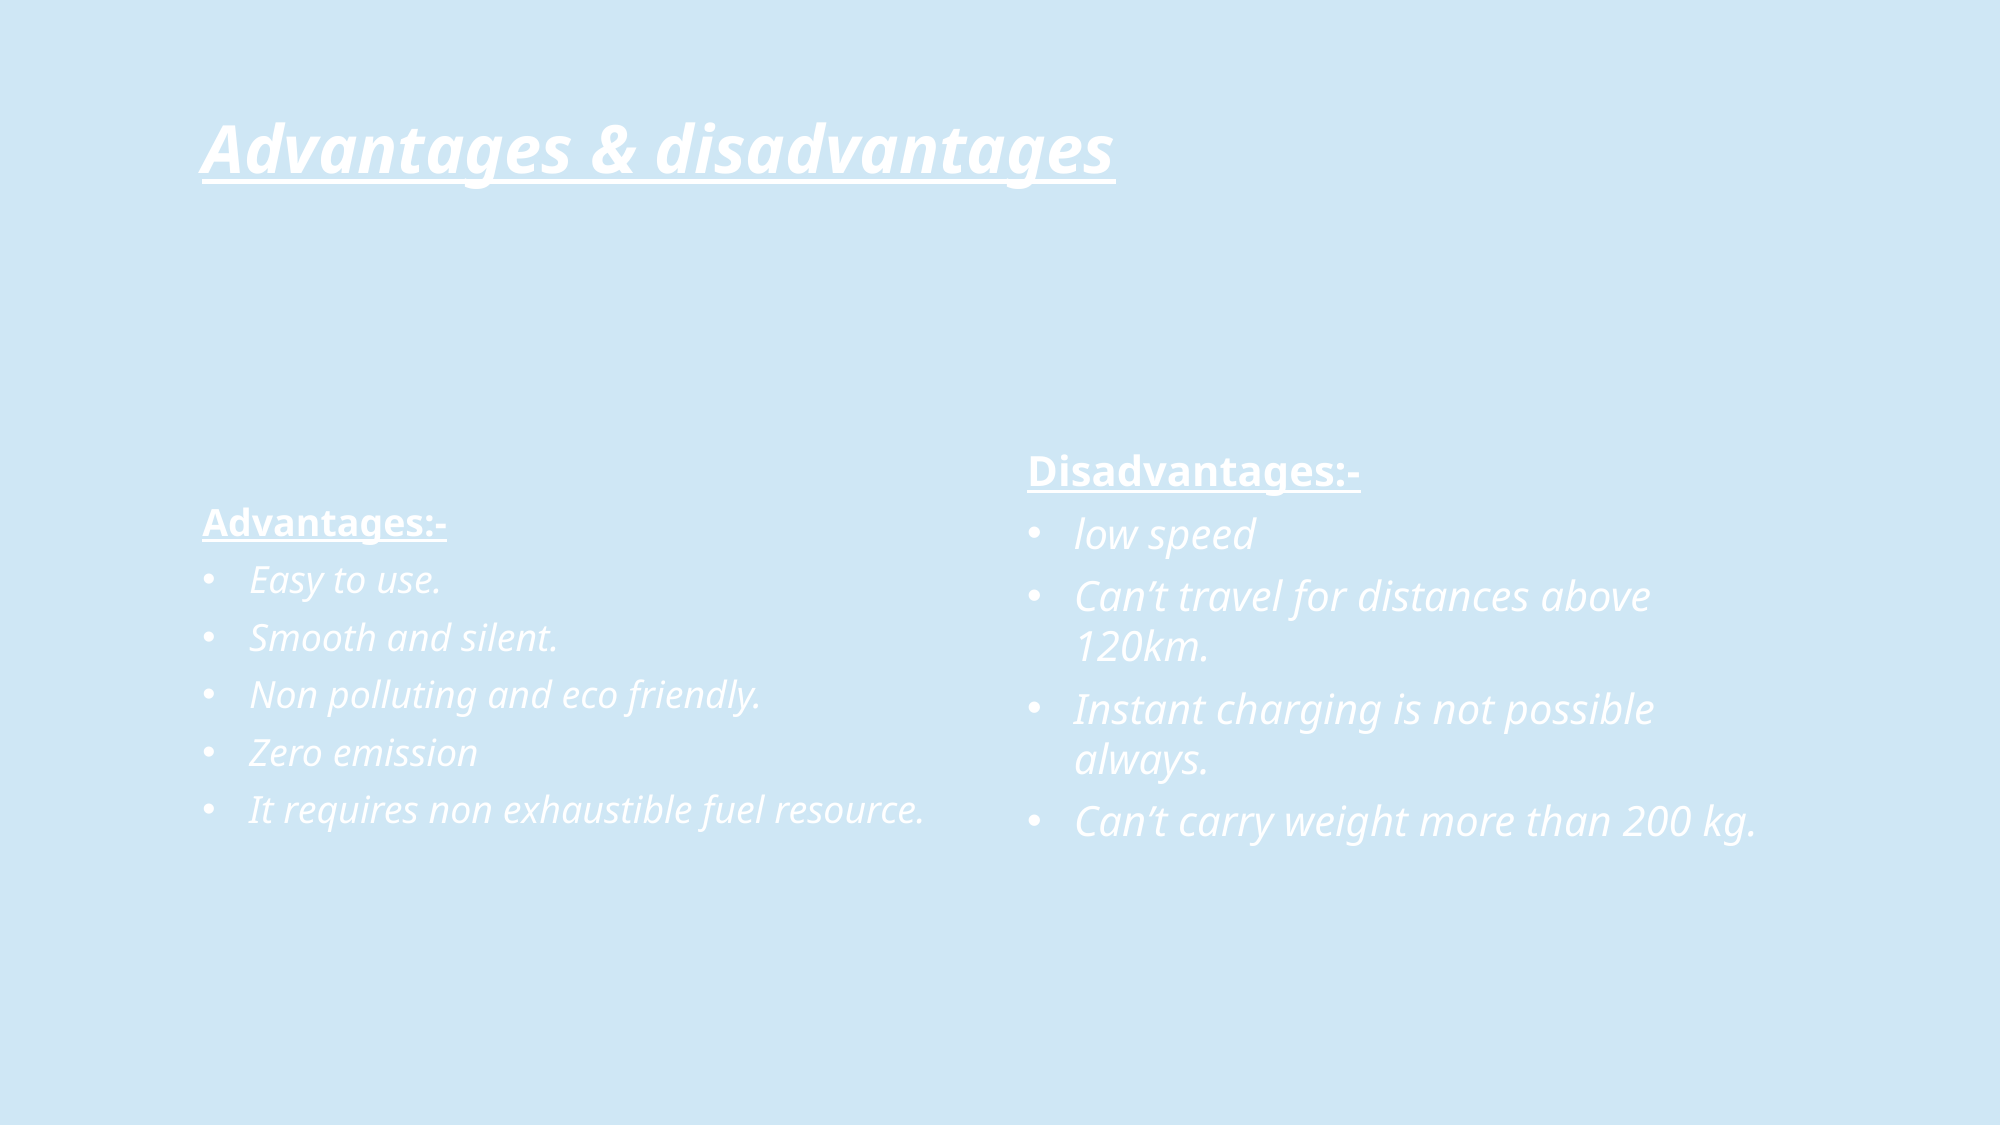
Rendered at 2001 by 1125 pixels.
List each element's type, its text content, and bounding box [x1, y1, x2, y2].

title Advantages & disadvantages [187, 99, 1813, 413]
list Advantages:- Easy to use. Smooth and silent. Non polluting and eco friendly. Zero emission It requires non exhaustible fuel resource. [187, 437, 988, 950]
list Disadvantages:- low speed Can’t travel for distances above 120km. Instant charging is not possible always. Can’t carry weight more than 200 kg. [1012, 437, 1813, 950]
